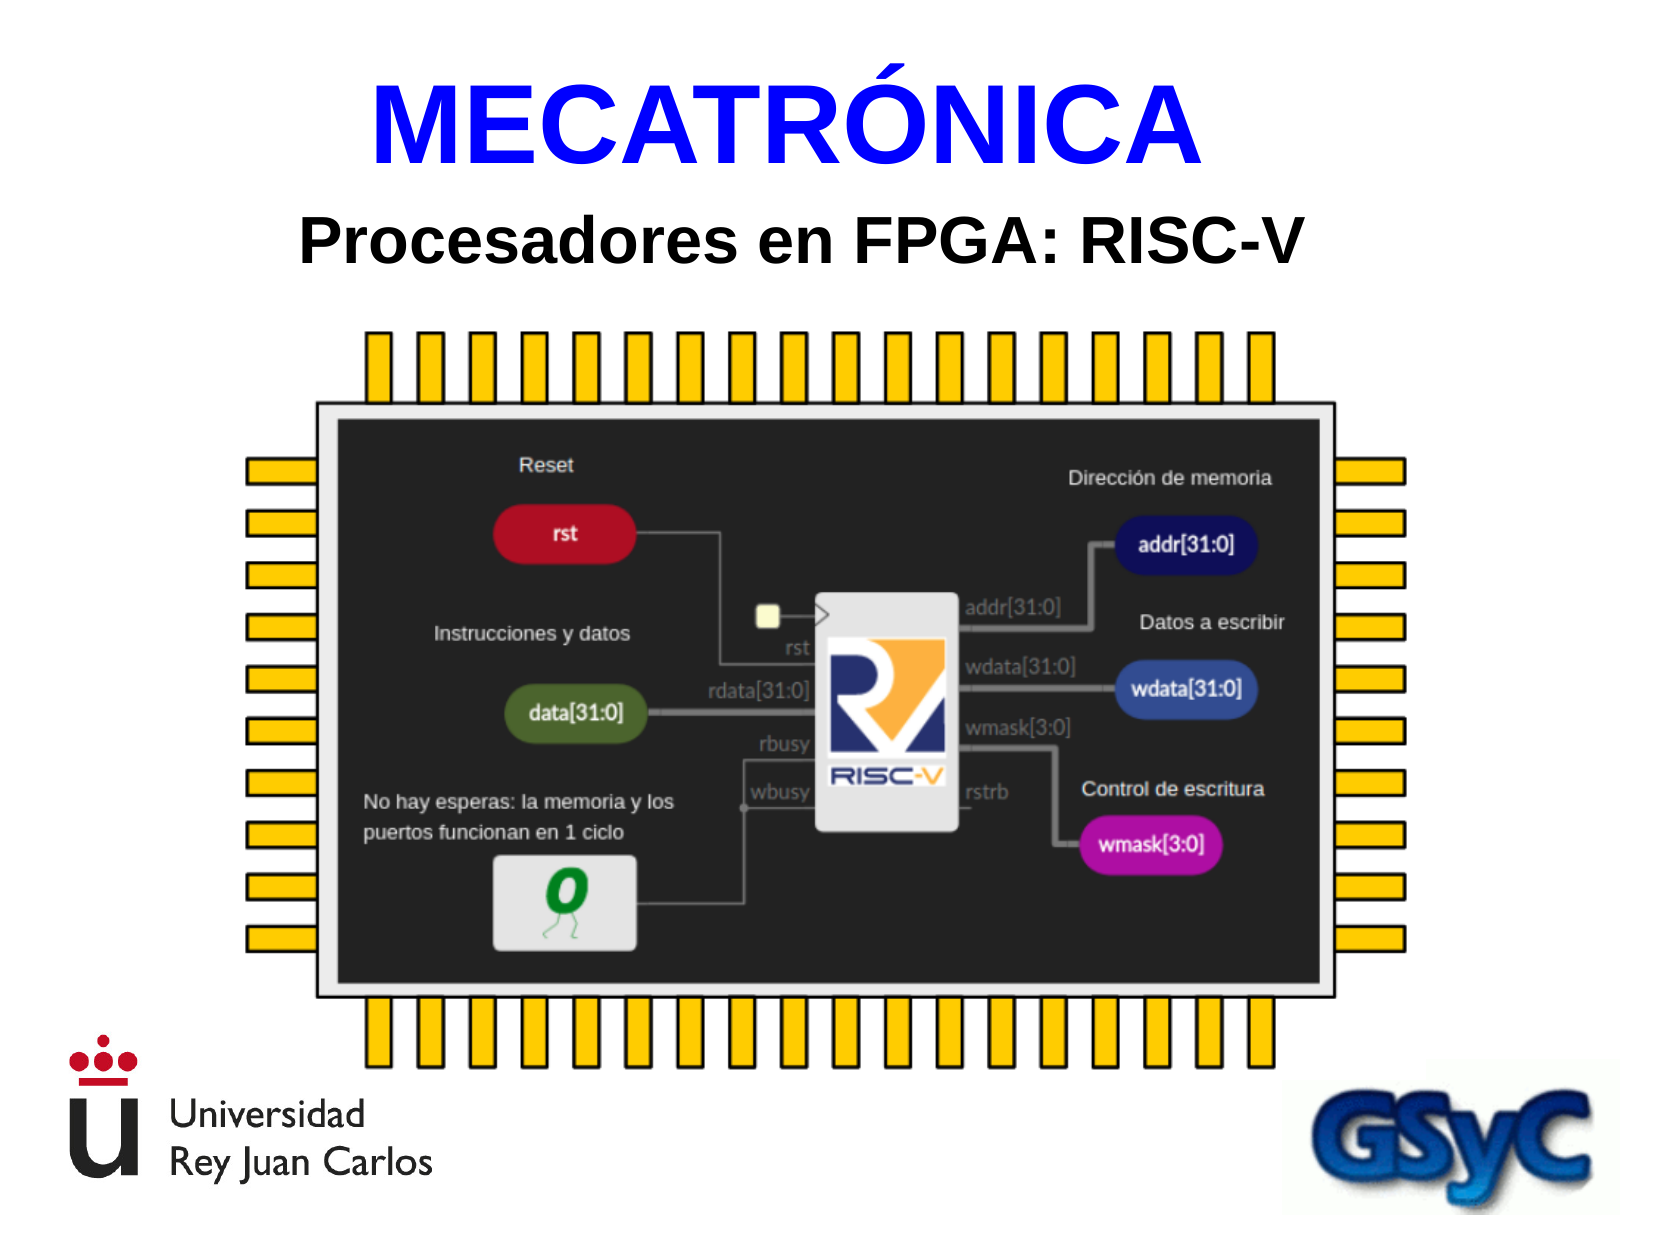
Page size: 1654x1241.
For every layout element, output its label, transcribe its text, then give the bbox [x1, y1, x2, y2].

title Procesadores en FPGA: RISC-V [225, 211, 1381, 286]
title MECATRÓNICA [45, 39, 1531, 211]
picture [45, 314, 1621, 1216]
